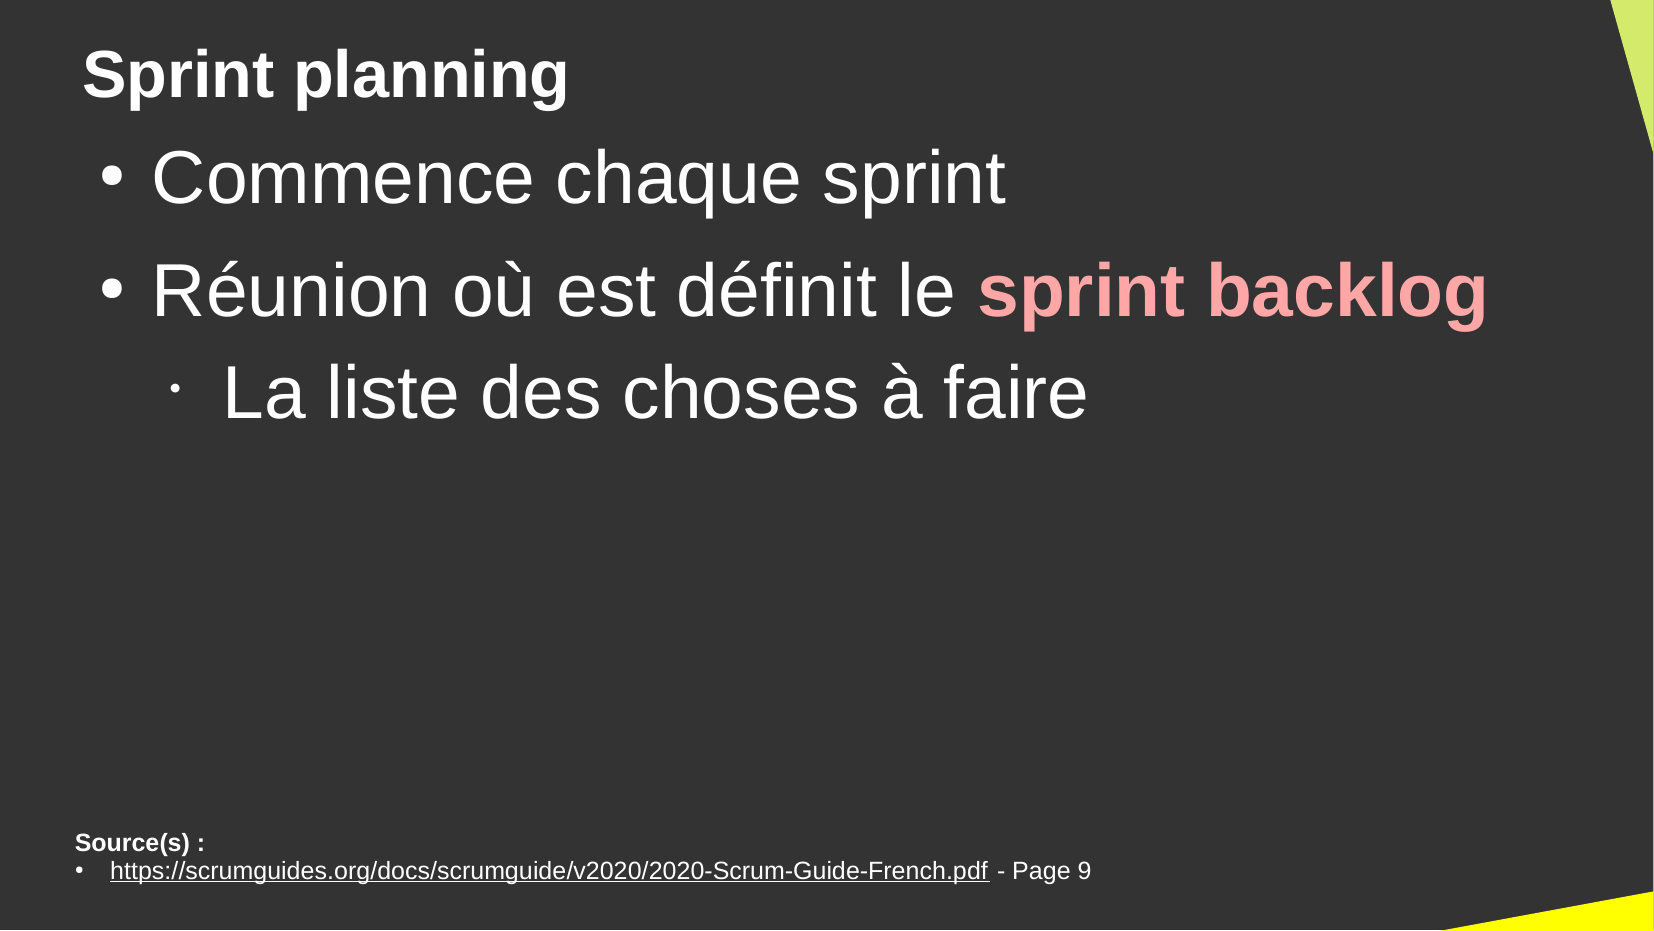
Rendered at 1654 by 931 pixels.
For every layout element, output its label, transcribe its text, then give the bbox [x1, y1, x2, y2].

title Sprint planning [82, 37, 1571, 122]
text_box Source(s) : https://scrumguides.org/docs/scrumguide/v2020/2020-Scrum-Guide-French.pdf - Page 9 [60, 821, 1546, 921]
text_box [1438, 891, 1654, 931]
list Commence chaque sprint Réunion où est définit le sprint backlog La liste des choses à faire [80, 135, 1620, 697]
text_box [1610, 0, 1654, 156]
